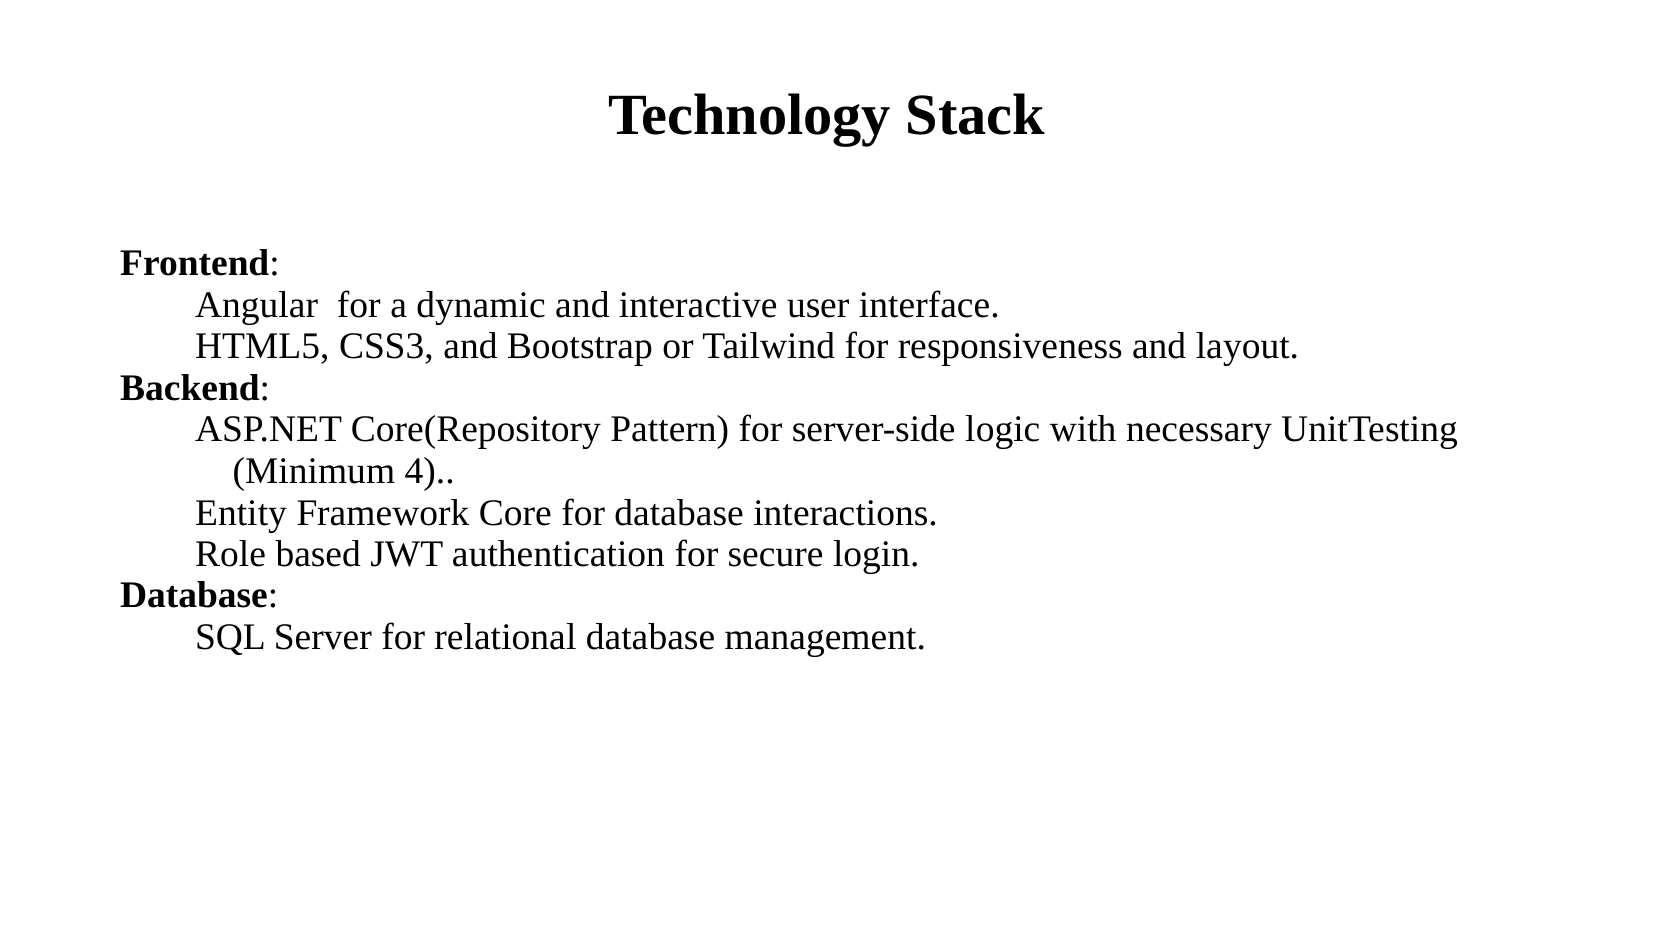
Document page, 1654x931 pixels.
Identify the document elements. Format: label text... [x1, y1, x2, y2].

title Technology Stack [82, 37, 1571, 193]
subtitle Frontend: Angular for a dynamic and interactive user interface. HTML5, CSS3, and Bootstrap or Tailwind for responsiveness and layout. Backend: ASP.NET Core(Repository Pattern) for server-side logic with necessary UnitTesting (Minimum 4).. Entity Framework Core for database interactions. Role based JWT authentication for secure login. Database: SQL Server for relational database management. [82, 217, 1571, 758]
